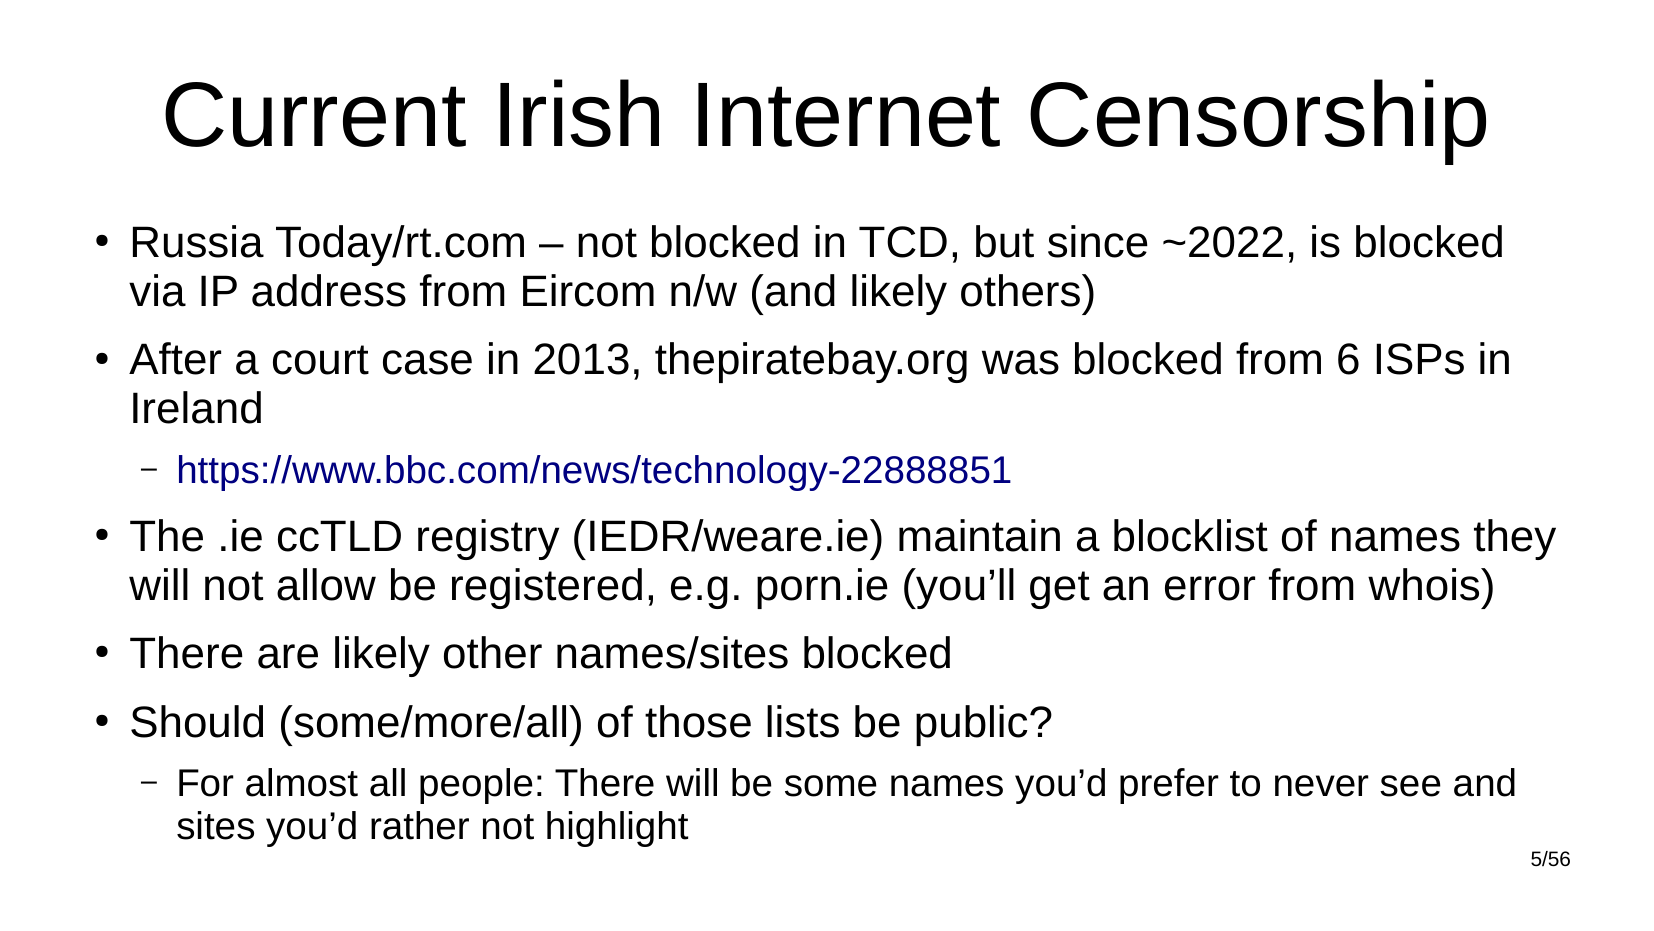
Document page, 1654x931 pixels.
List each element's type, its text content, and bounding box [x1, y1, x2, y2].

list Russia Today/rt.com – not blocked in TCD, but since ~2022, is blocked via IP address from Eircom n/w (and likely others) After a court case in 2013, thepiratebay.org was blocked from 6 ISPs in Ireland https://www.bbc.com/news/technology-22888851 The .ie ccTLD registry (IEDR/weare.ie) maintain a blocklist of names they will not allow be registered, e.g. porn.ie (you’ll get an error from whois) There are likely other names/sites blocked Should (some/more/all) of those lists be public? For almost all people: There will be some names you’d prefer to never see and sites you’d rather not highlight [82, 217, 1571, 875]
title Current Irish Internet Censorship [82, 37, 1571, 193]
